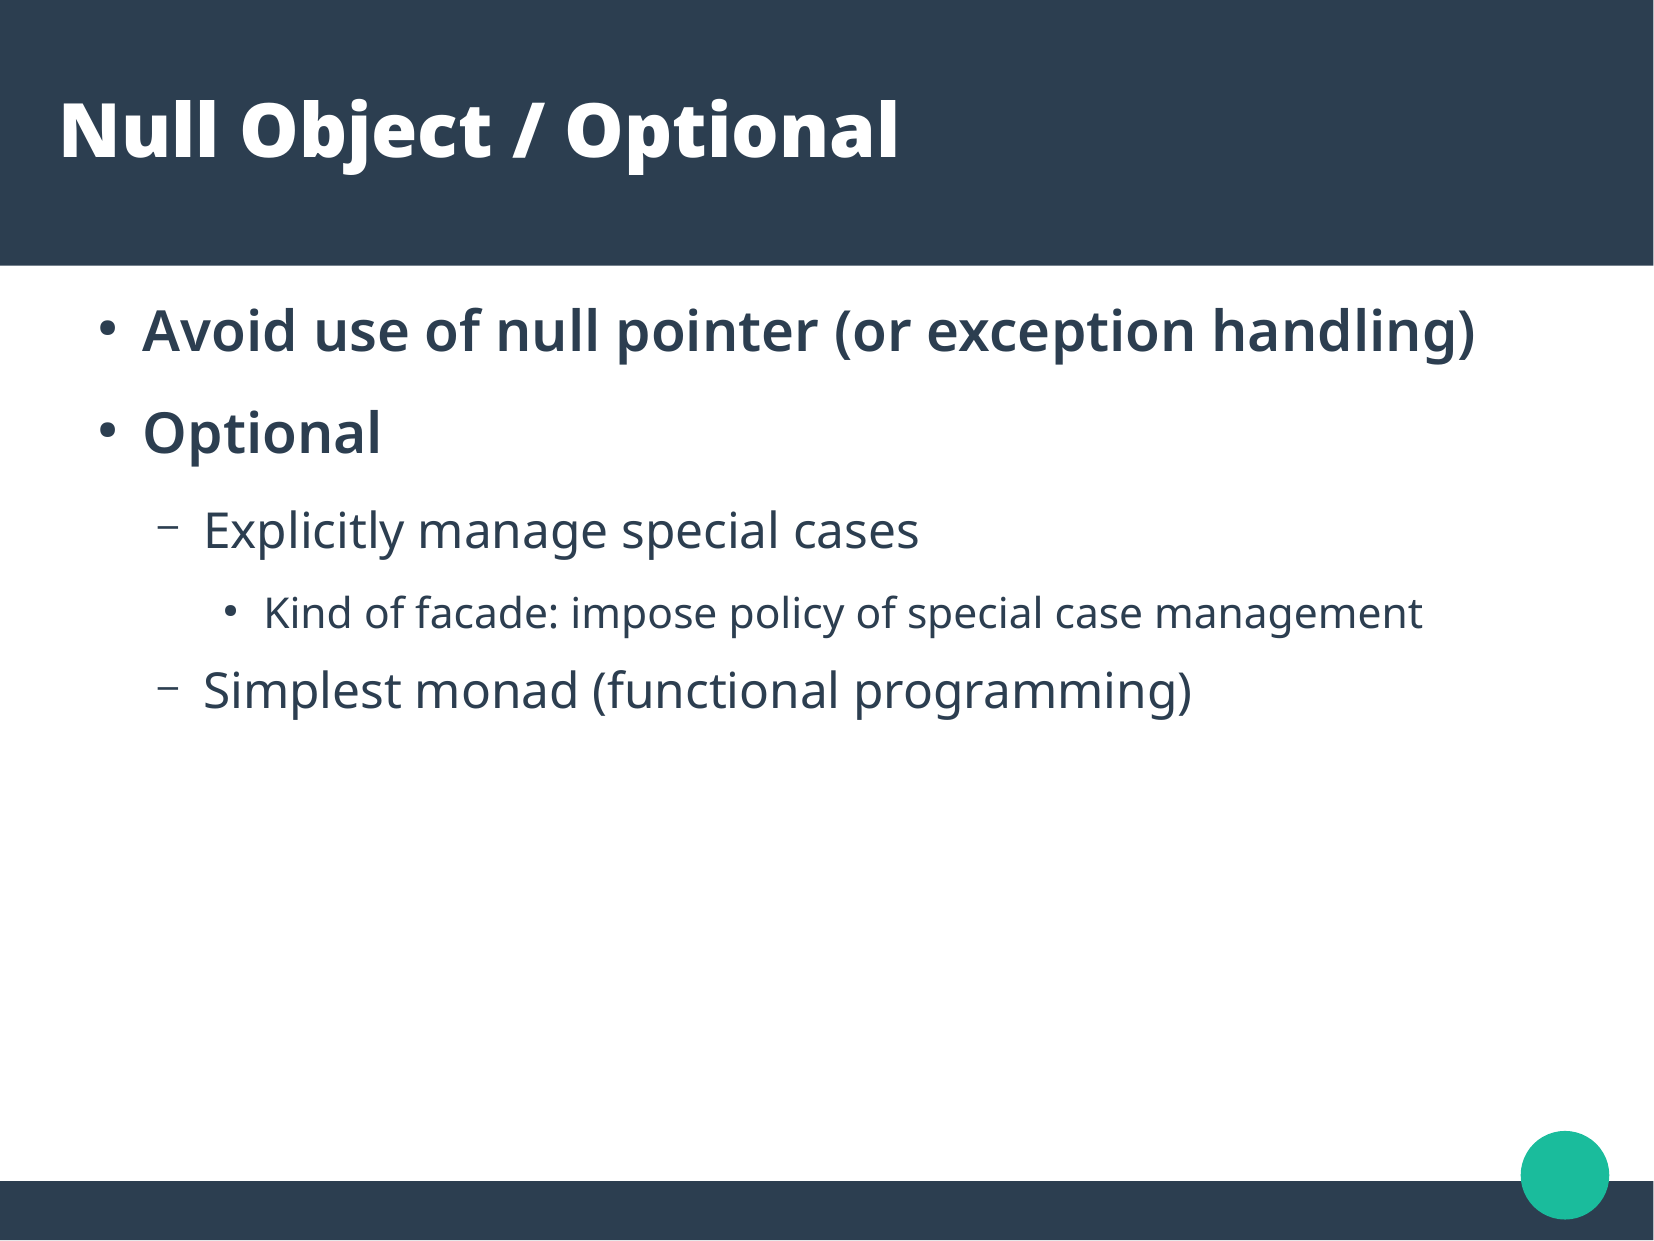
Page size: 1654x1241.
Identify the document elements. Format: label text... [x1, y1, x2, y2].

list Avoid use of null pointer (or exception handling) Optional Explicitly manage special cases Kind of facade: impose policy of special case management Simplest monad (functional programming) [82, 290, 1571, 733]
title Null Object / Optional [59, 49, 1595, 207]
